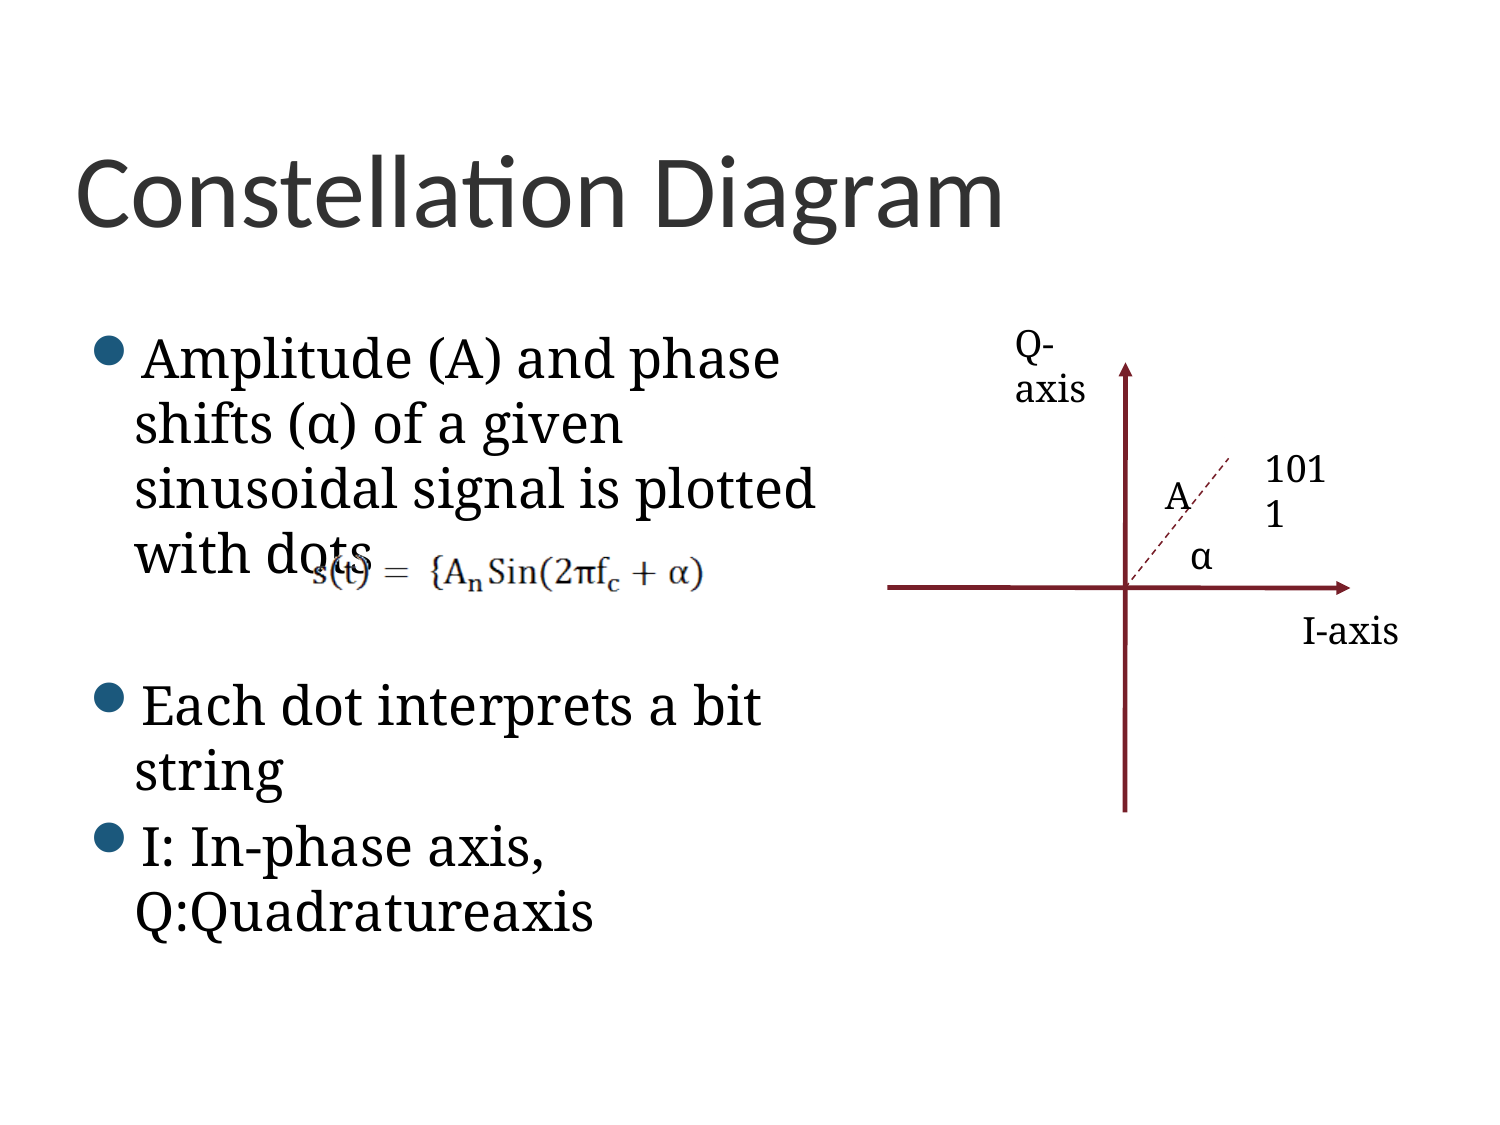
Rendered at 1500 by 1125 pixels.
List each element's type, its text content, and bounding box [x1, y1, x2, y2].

text_box Amplitude (A) and phase shifts (α) of a given sinusoidal signal is plotted with dots Each dot interprets a bit string I: In-phase axis, Q:Quadratureaxis [74, 317, 876, 1038]
picture [312, 549, 704, 601]
title Constellation Diagram [75, 115, 1426, 304]
